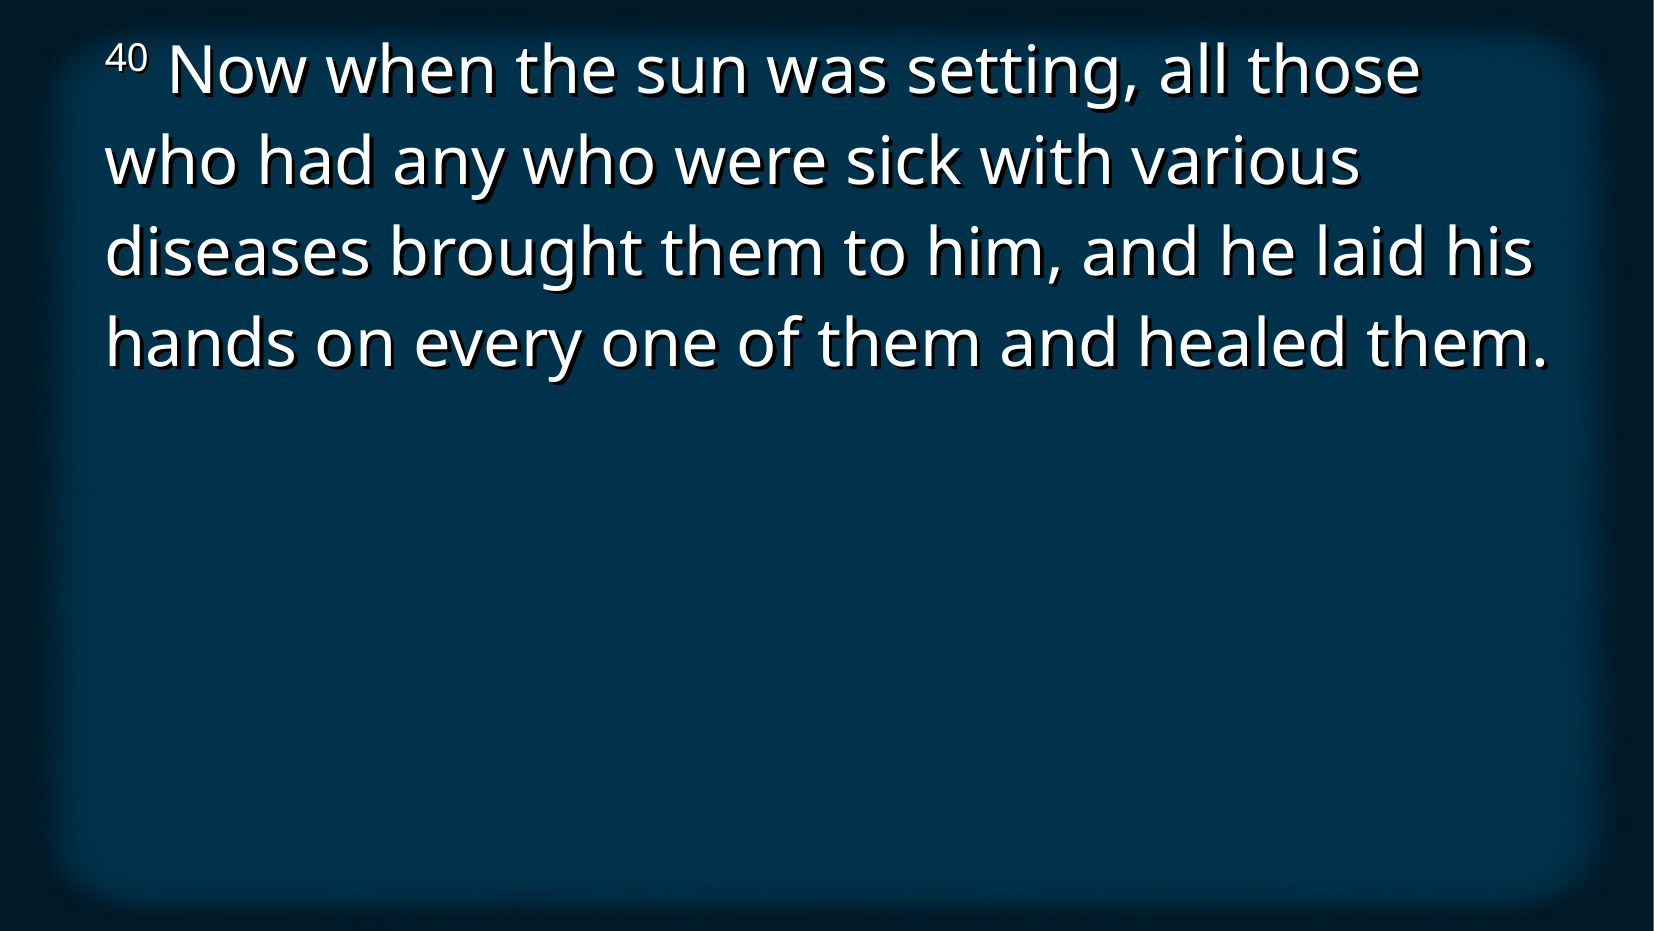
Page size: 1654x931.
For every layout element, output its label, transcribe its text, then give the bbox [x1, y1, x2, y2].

picture [0, 0, 1654, 931]
text_box 40 Now when the sun was setting, all those who had any who were sick with various diseases brought them to him, and he laid his hands on every one of them and healed them. [90, 15, 1591, 385]
